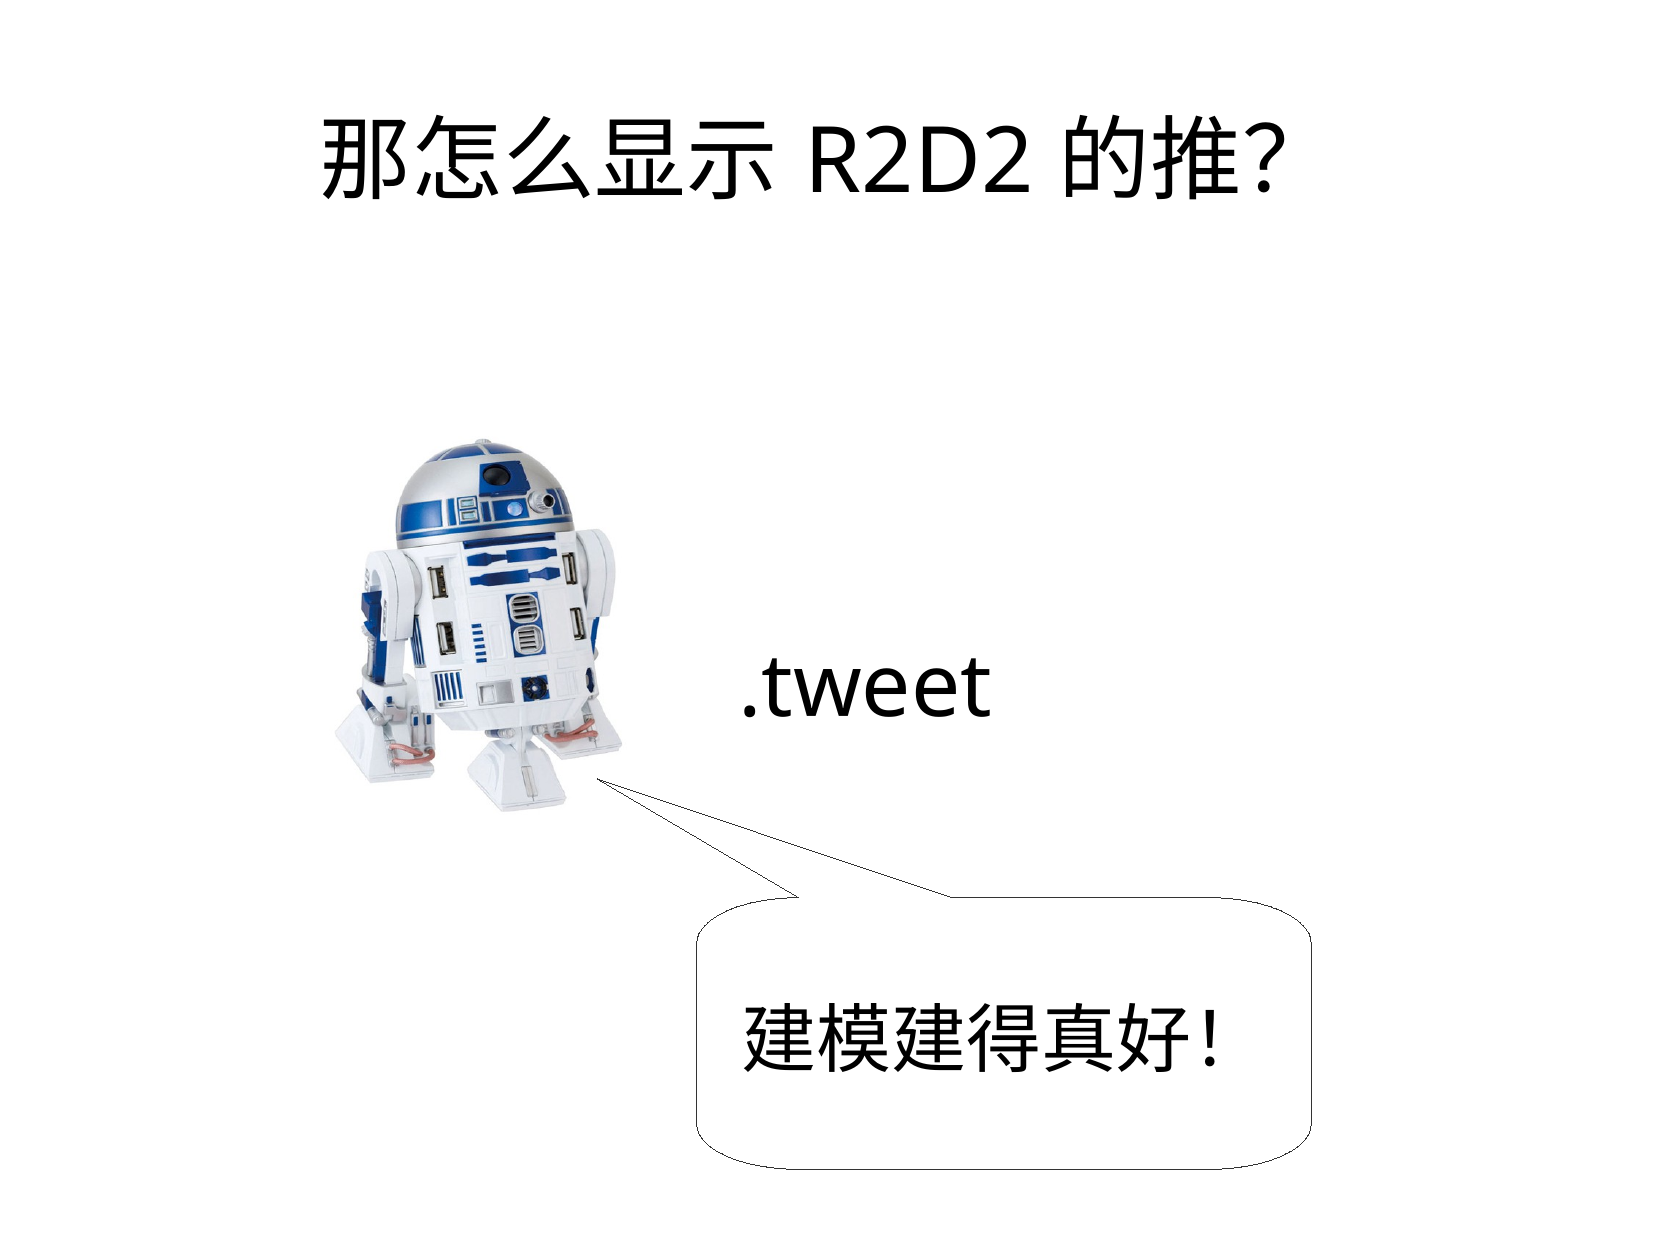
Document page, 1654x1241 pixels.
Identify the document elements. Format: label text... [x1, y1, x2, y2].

picture [259, 436, 697, 815]
text_box .tweet [697, 589, 1323, 761]
title 那怎么显示R2D2的推？ [82, 49, 1571, 257]
text_box 建模建得真好！ [597, 778, 1312, 1170]
